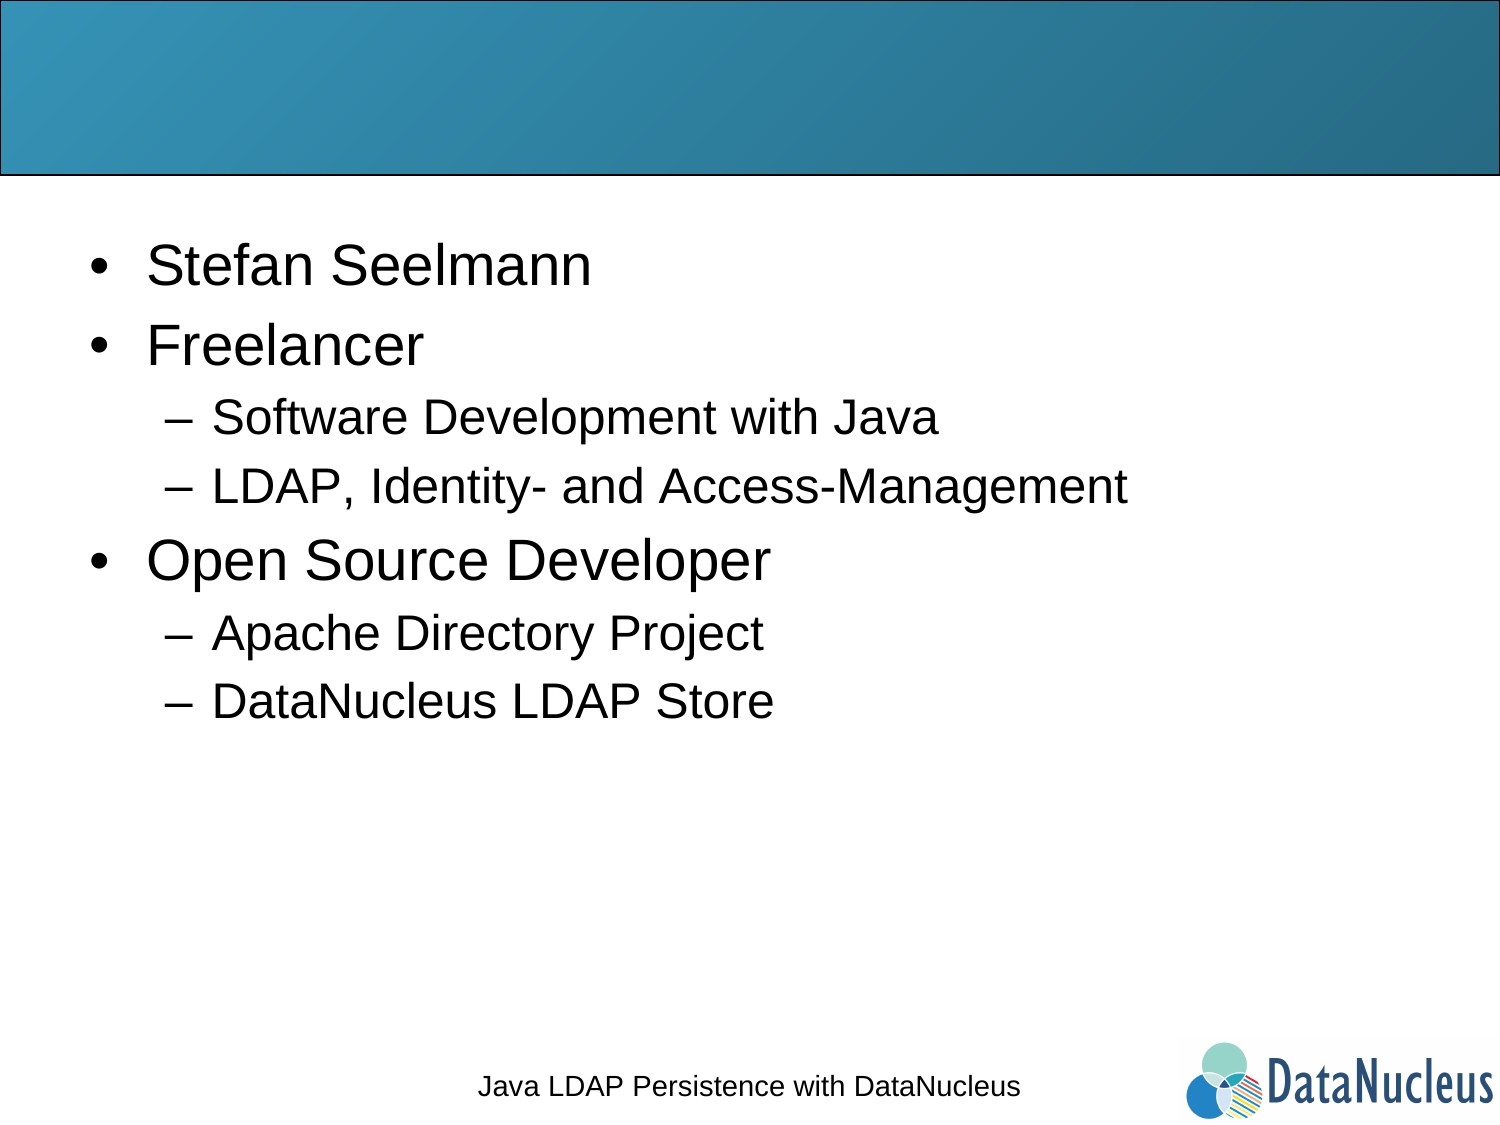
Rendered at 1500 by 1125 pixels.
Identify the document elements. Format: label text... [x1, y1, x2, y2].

picture [1178, 1038, 1500, 1125]
list Stefan Seelmann Freelancer Software Development with Java LDAP, Identity- and Access-Management Open Source Developer Apache Directory Project DataNucleus LDAP Store [75, 224, 1426, 1013]
